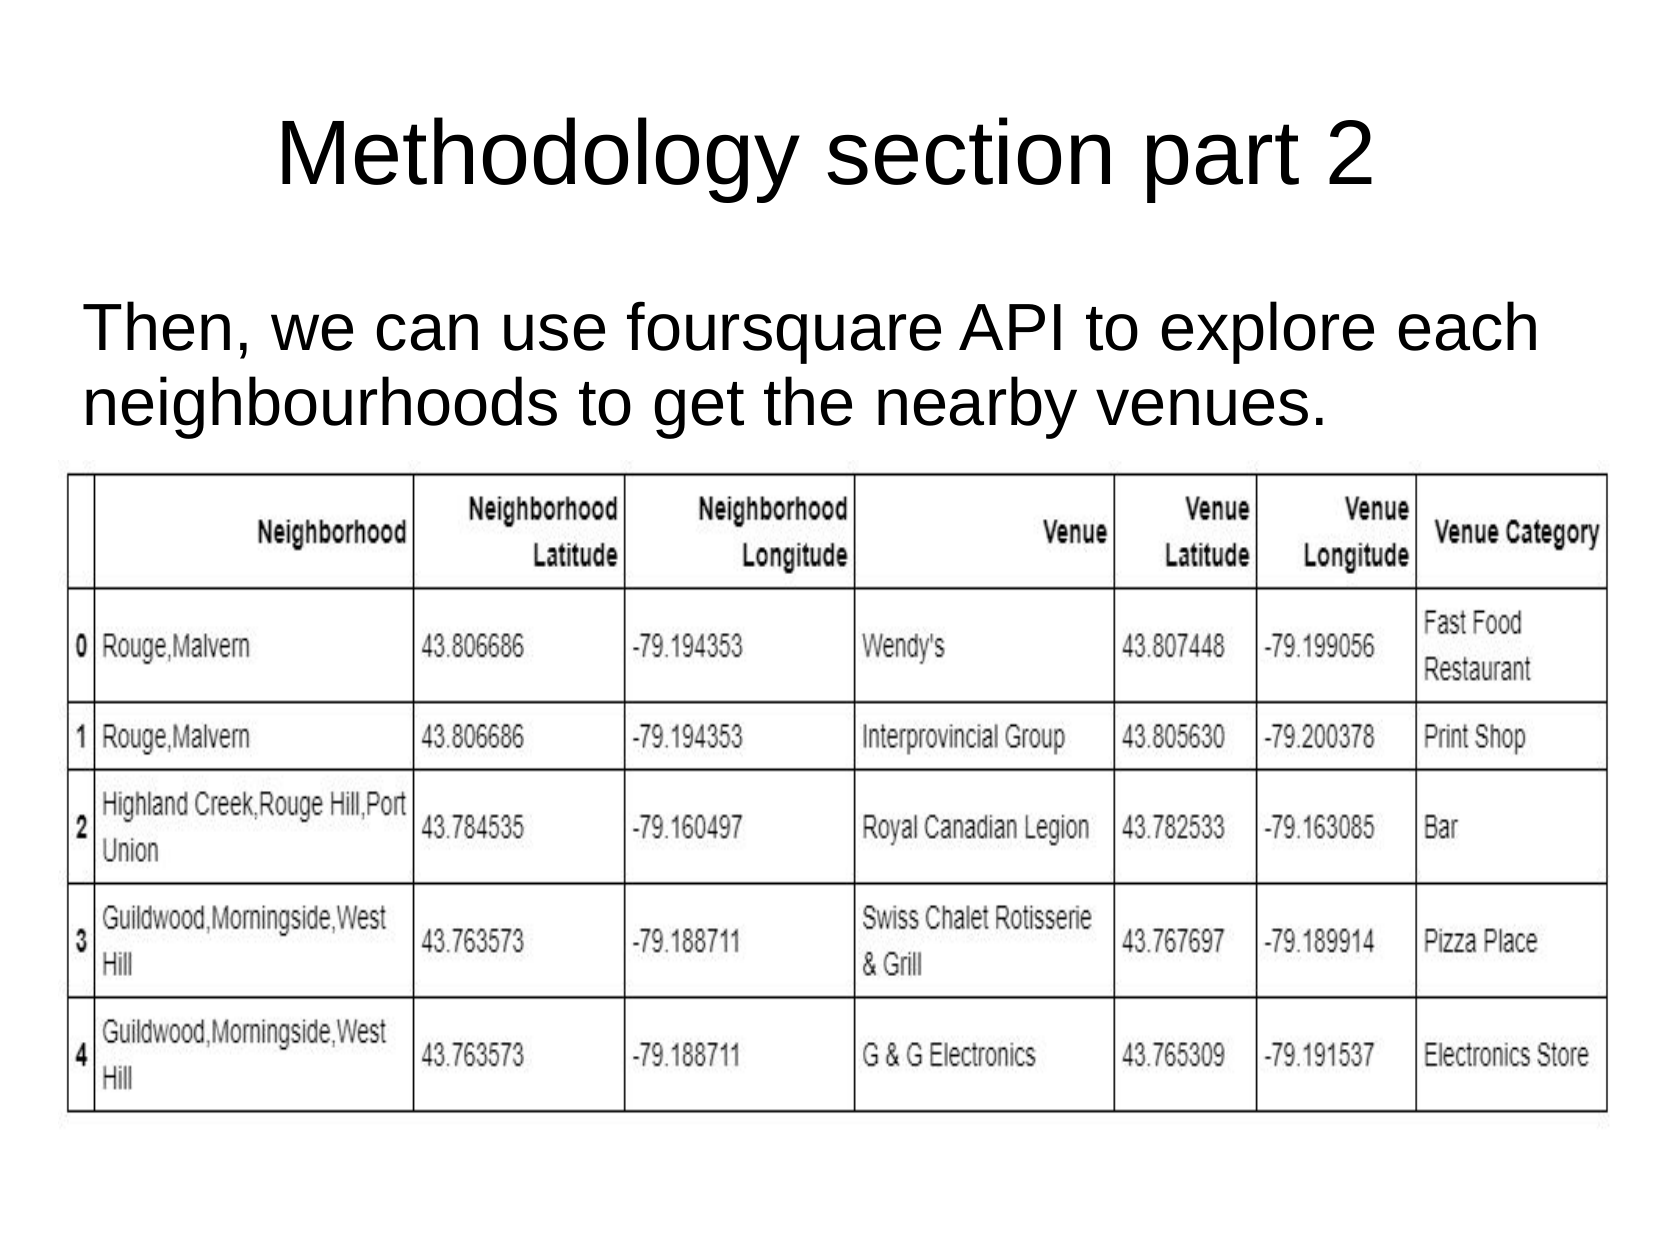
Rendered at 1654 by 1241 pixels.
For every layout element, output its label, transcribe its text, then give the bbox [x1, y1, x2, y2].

picture [58, 460, 1619, 1134]
list Then, we can use foursquare API to explore each neighbourhoods to get the nearby venues. [82, 290, 1571, 460]
title Methodology section part 2 [82, 49, 1571, 257]
